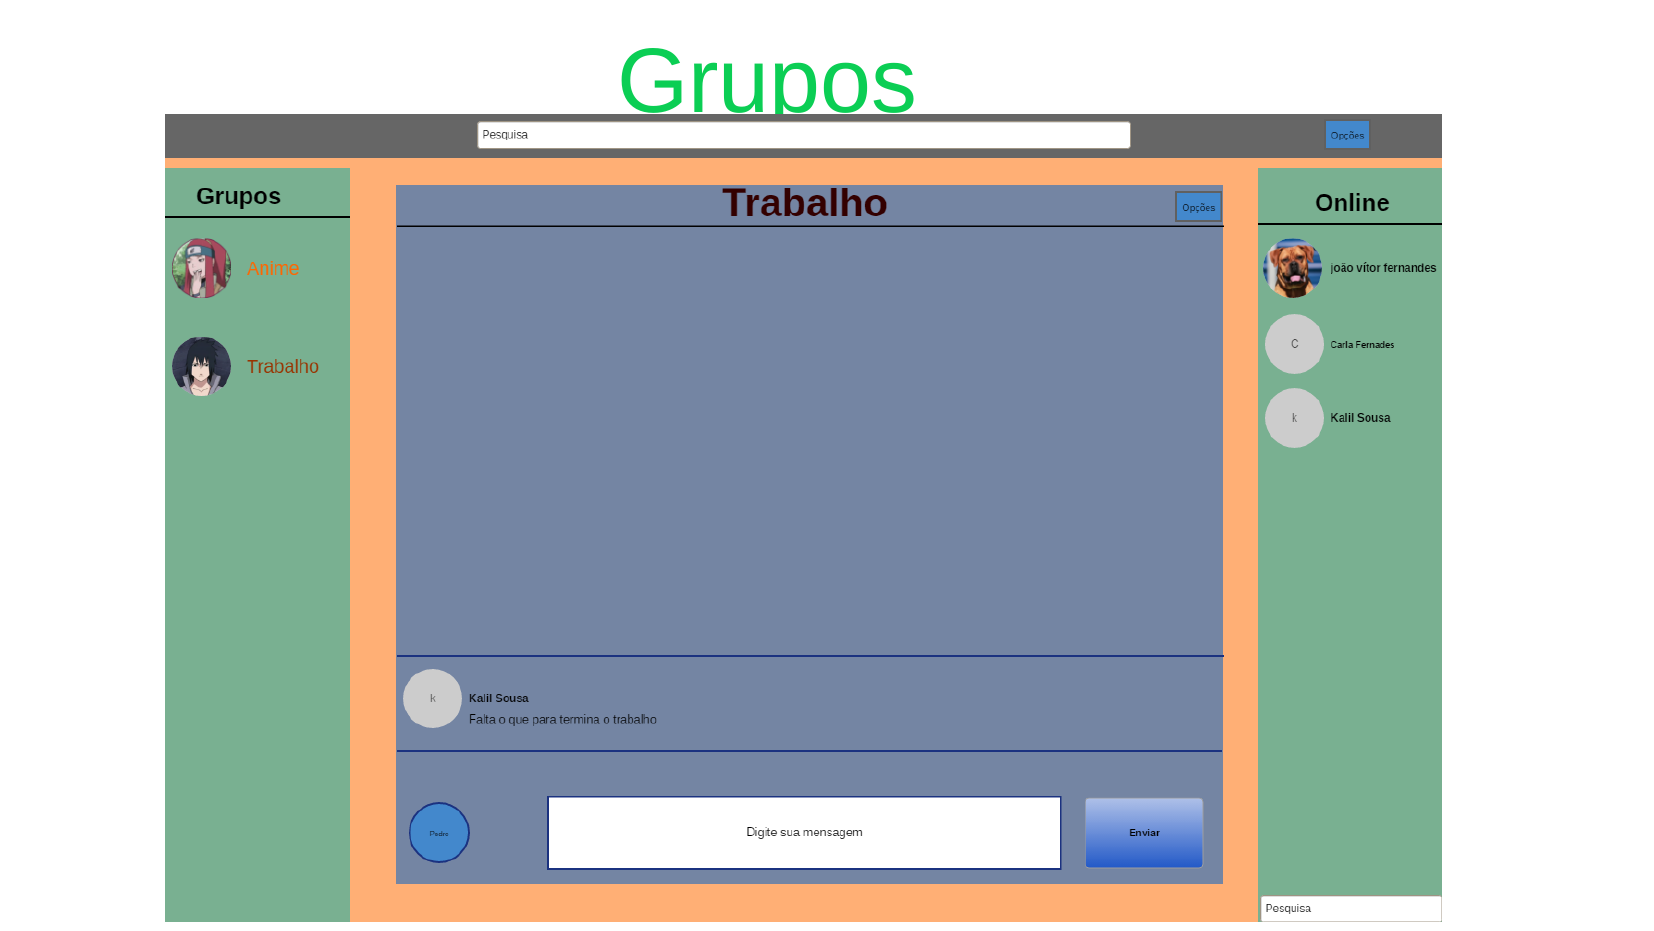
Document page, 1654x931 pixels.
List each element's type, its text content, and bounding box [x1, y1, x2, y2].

text_box Grupos [23, 0, 1512, 154]
picture [165, 114, 1442, 922]
